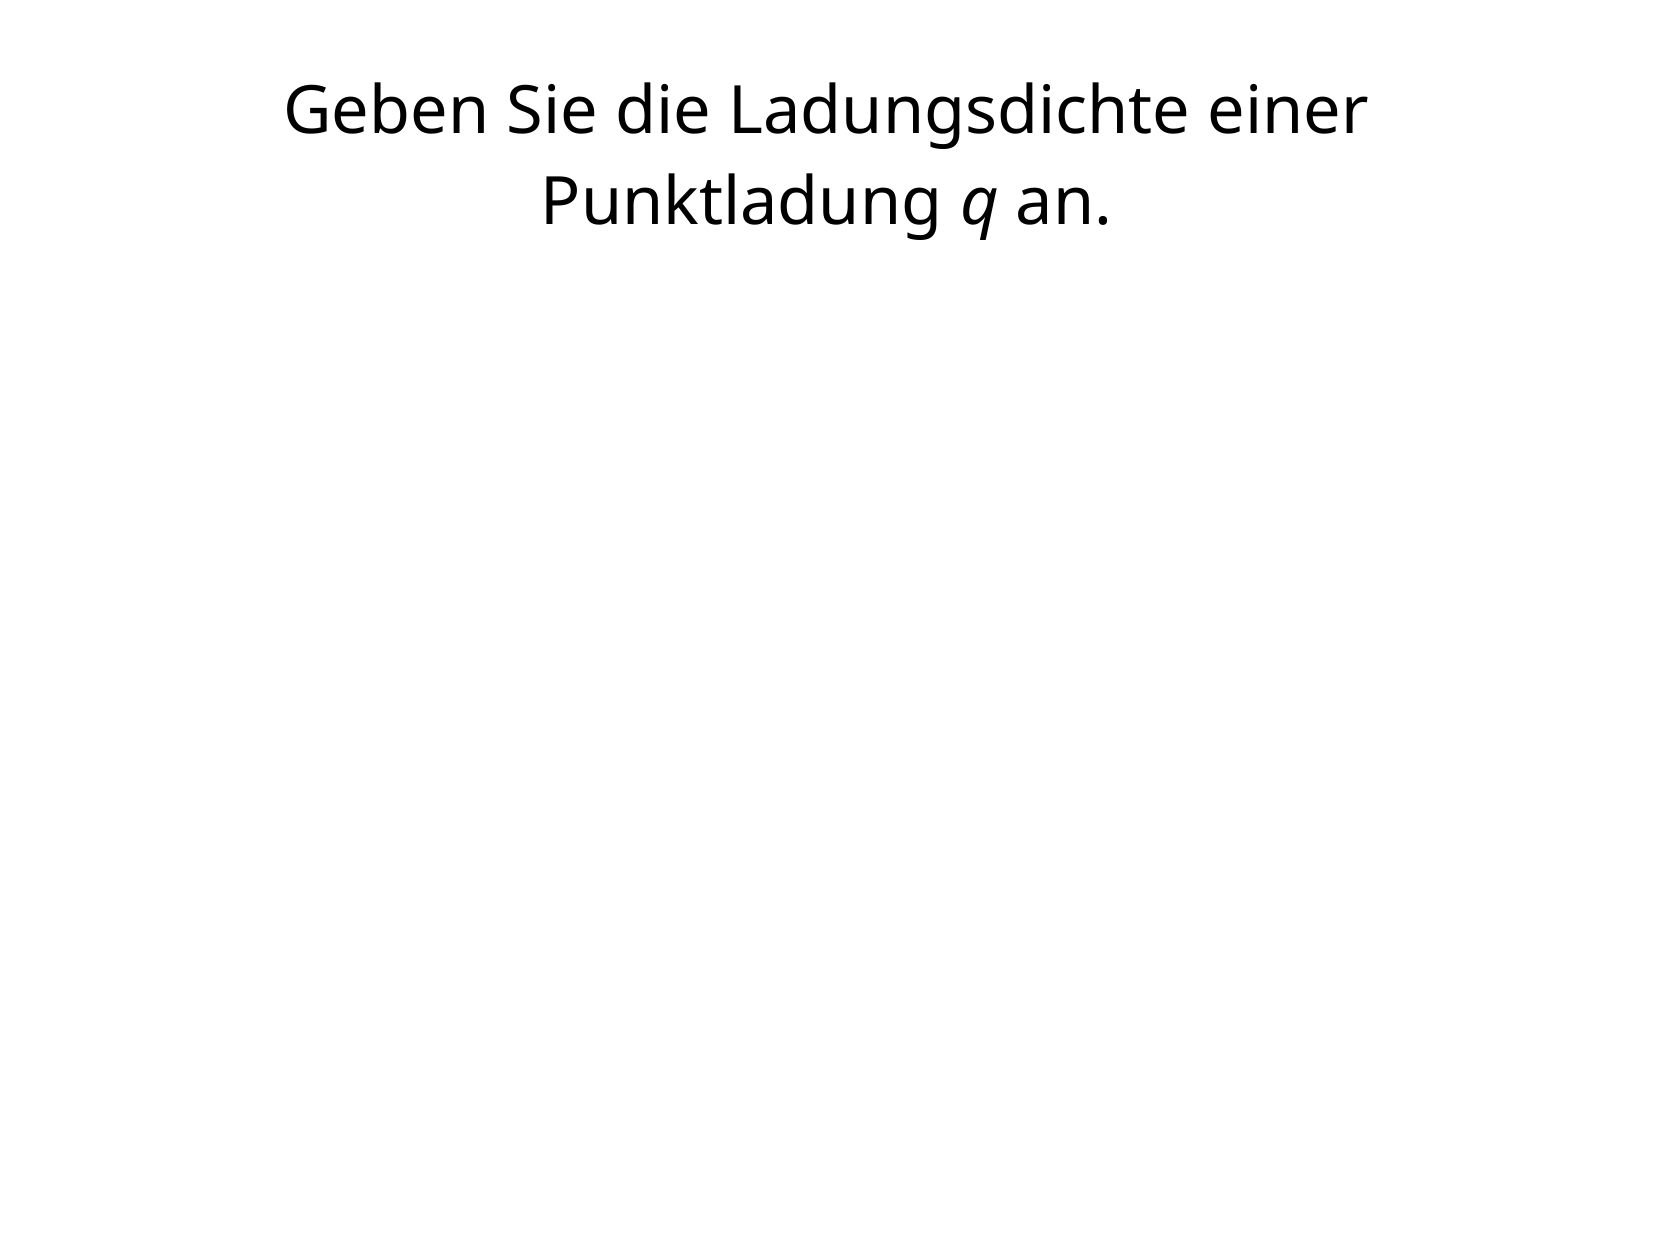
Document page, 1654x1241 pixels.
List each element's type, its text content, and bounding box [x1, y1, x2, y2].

title Geben Sie die Ladungsdichte einer Punktladung q an. [82, 49, 1571, 257]
